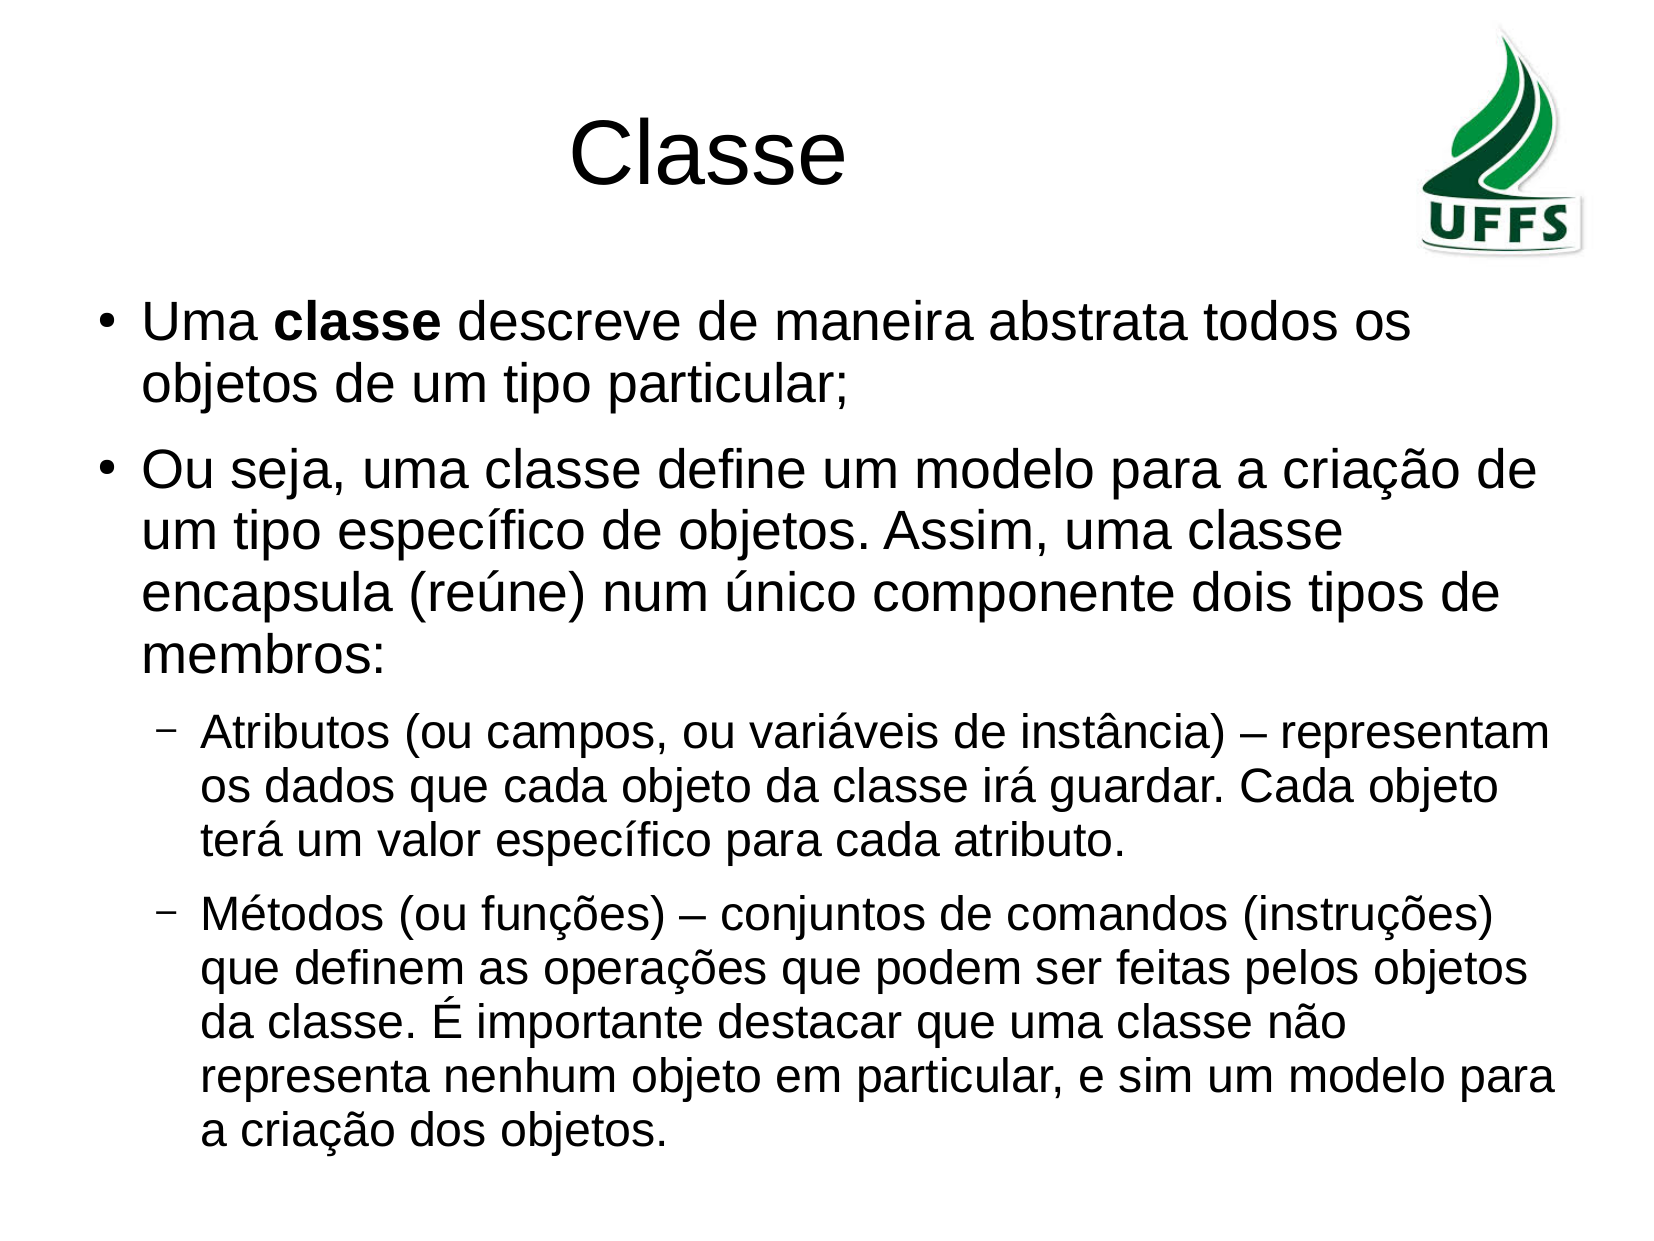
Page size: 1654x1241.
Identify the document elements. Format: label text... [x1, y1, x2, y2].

title Classe [82, 49, 1335, 257]
picture [1381, 20, 1624, 272]
list Uma classe descreve de maneira abstrata todos os objetos de um tipo particular; Ou seja, uma classe define um modelo para a criação de um tipo específico de objetos. Assim, uma classe encapsula (reúne) num único componente dois tipos de membros: Atributos (ou campos, ou variáveis de instância) – representam os dados que cada objeto da classe irá guardar. Cada objeto terá um valor específico para cada atributo. Métodos (ou funções) – conjuntos de comandos (instruções) que definem as operações que podem ser feitas pelos objetos da classe. É importante destacar que uma classe não representa nenhum objeto em particular, e sim um modelo para a criação dos objetos. [82, 290, 1571, 1158]
